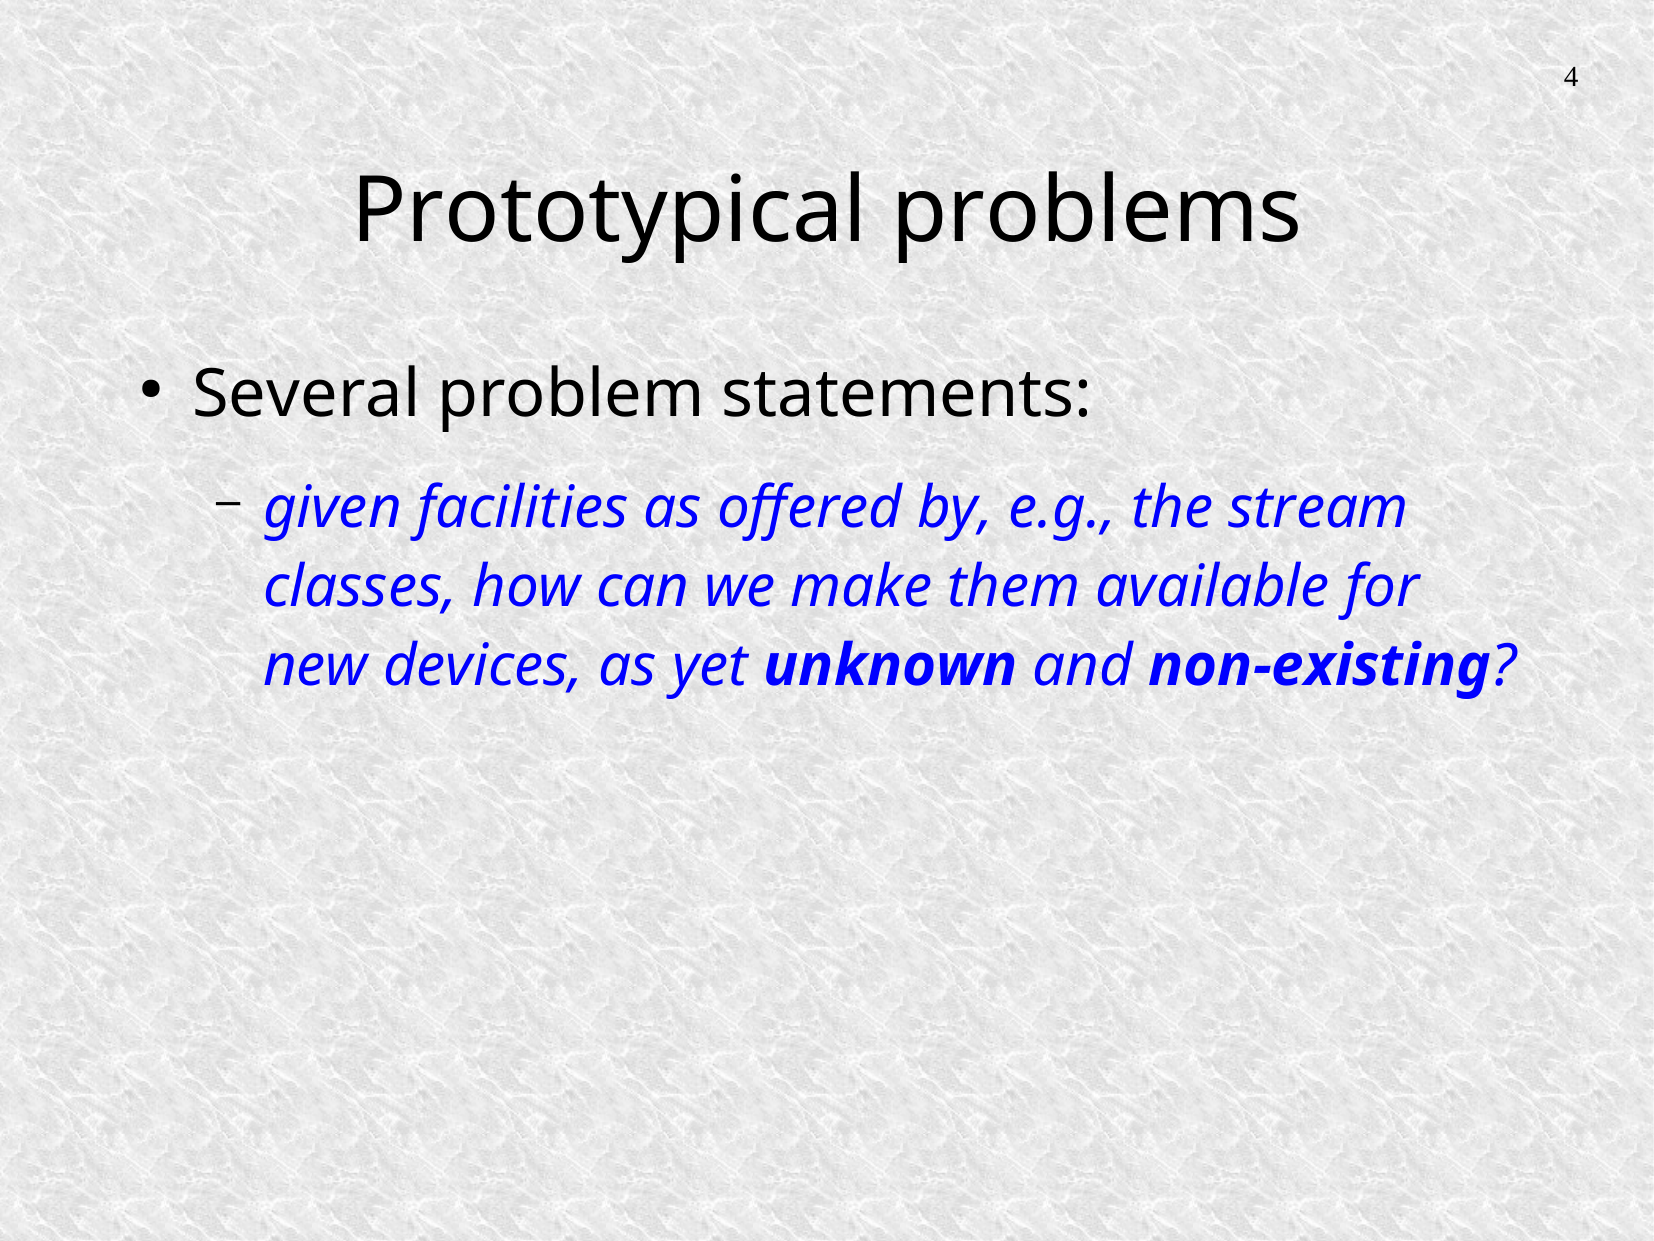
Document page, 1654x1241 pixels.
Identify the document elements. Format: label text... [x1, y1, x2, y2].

title Prototypical problems [121, 102, 1534, 311]
picture [0, 0, 1654, 1241]
list Several problem statements: given facilities as offered by, e.g., the stream classes, how can we make them available for new devices, as yet unknown and non-existing? [121, 344, 1534, 1137]
